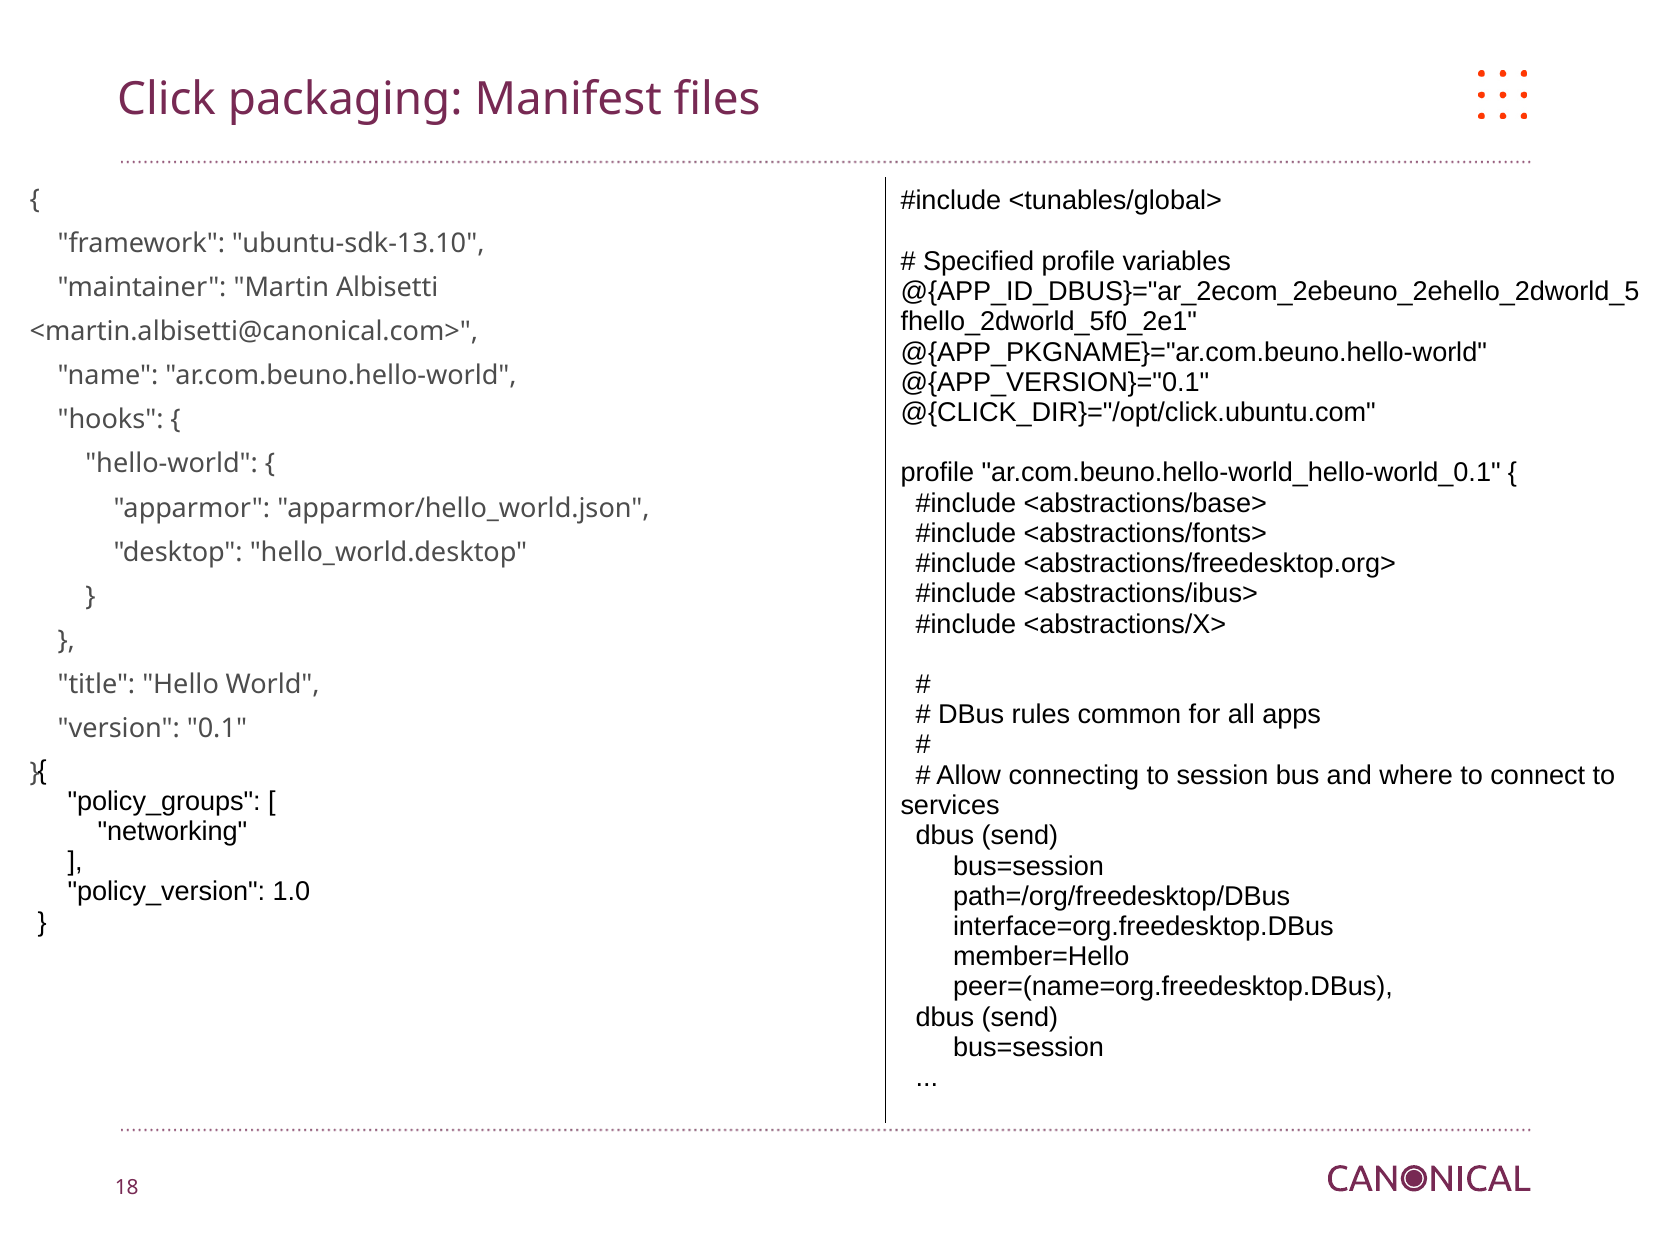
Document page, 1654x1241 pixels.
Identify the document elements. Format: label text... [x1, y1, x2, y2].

picture [111, 1127, 1533, 1134]
picture [111, 159, 885, 166]
text_box { "policy_groups": [ "networking" ], "policy_version": 1.0 } [22, 747, 325, 975]
title Click packaging: Manifest files [117, 71, 1447, 123]
list { "framework": "ubuntu-sdk-13.10", "maintainer": "Martin Albisetti <martin.albisetti@canonical.com>", "name": "ar.com.beuno.hello-world", "hooks": { "hello-world": { "apparmor": "apparmor/hello_world.json", "desktop": "hello_world.desktop" } }, "title": "Hello World", "version": "0.1" } [29, 172, 885, 680]
picture [1478, 70, 1527, 119]
text_box #include <tunables/global> # Specified profile variables @{APP_ID_DBUS}="ar_2ecom_2ebeuno_2ehello_2dworld_5fhello_2dworld_5f0_2e1" @{APP_PKGNAME}="ar.com.beuno.hello-world" @{APP_VERSION}="0.1" @{CLICK_DIR}="/opt/click.ubuntu.com" profile "ar.com.beuno.hello-world_hello-world_0.1" { #include <abstractions/base> #include <abstractions/fonts> #include <abstractions/freedesktop.org> #include <abstractions/ibus> #include <abstractions/X> # # DBus rules common for all apps # # Allow connecting to session bus and where to connect to services dbus (send) bus=session path=/org/freedesktop/DBus interface=org.freedesktop.DBus member=Hello peer=(name=org.freedesktop.DBus), dbus (send) bus=session ... [885, 147, 1654, 1100]
